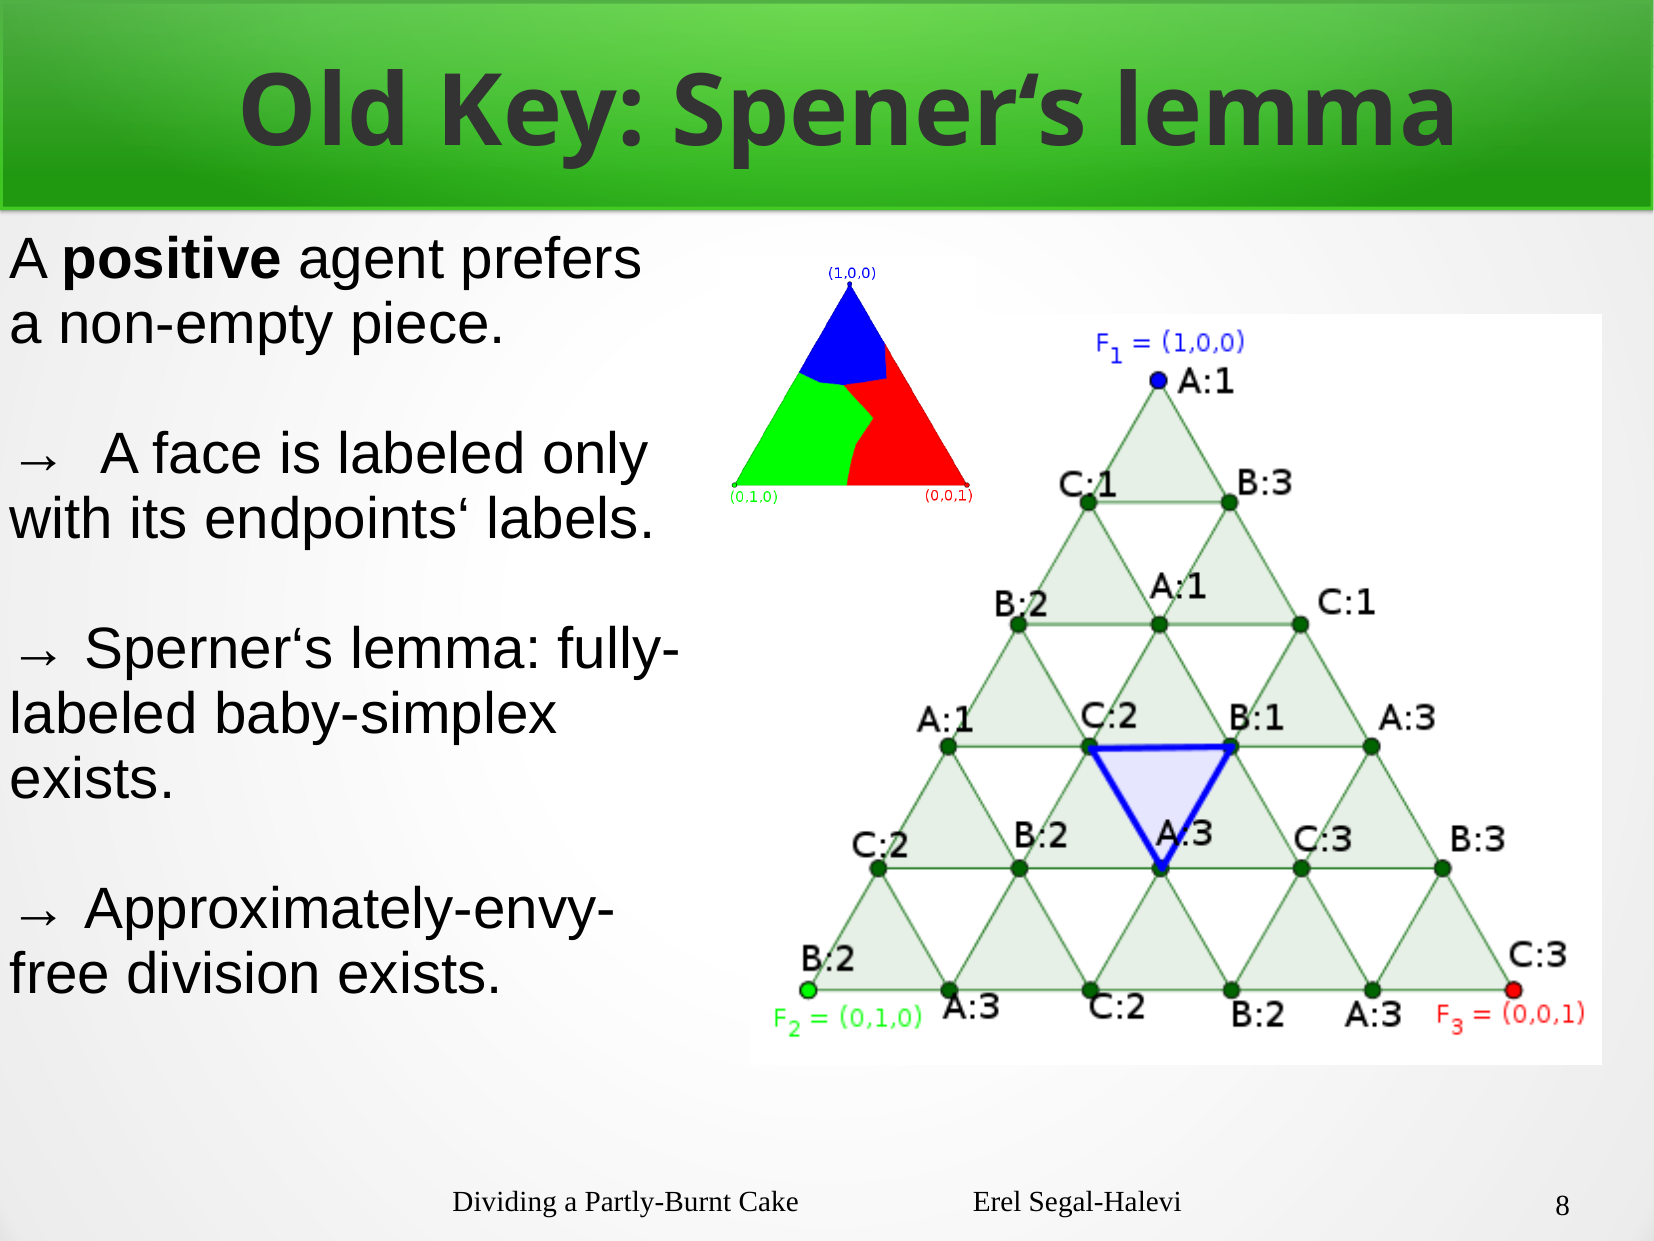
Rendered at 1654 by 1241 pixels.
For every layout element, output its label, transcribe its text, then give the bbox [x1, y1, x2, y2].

title Old Key: Spener‘s lemma [45, 0, 1654, 219]
picture [720, 256, 1602, 1066]
text_box A positive agent prefers a non-empty piece. → A face is labeled only with its endpoints‘ labels. → Sperner‘s lemma: fully-labeled baby-simplex exists. → Approximately-envy-free division exists. [0, 218, 706, 1237]
